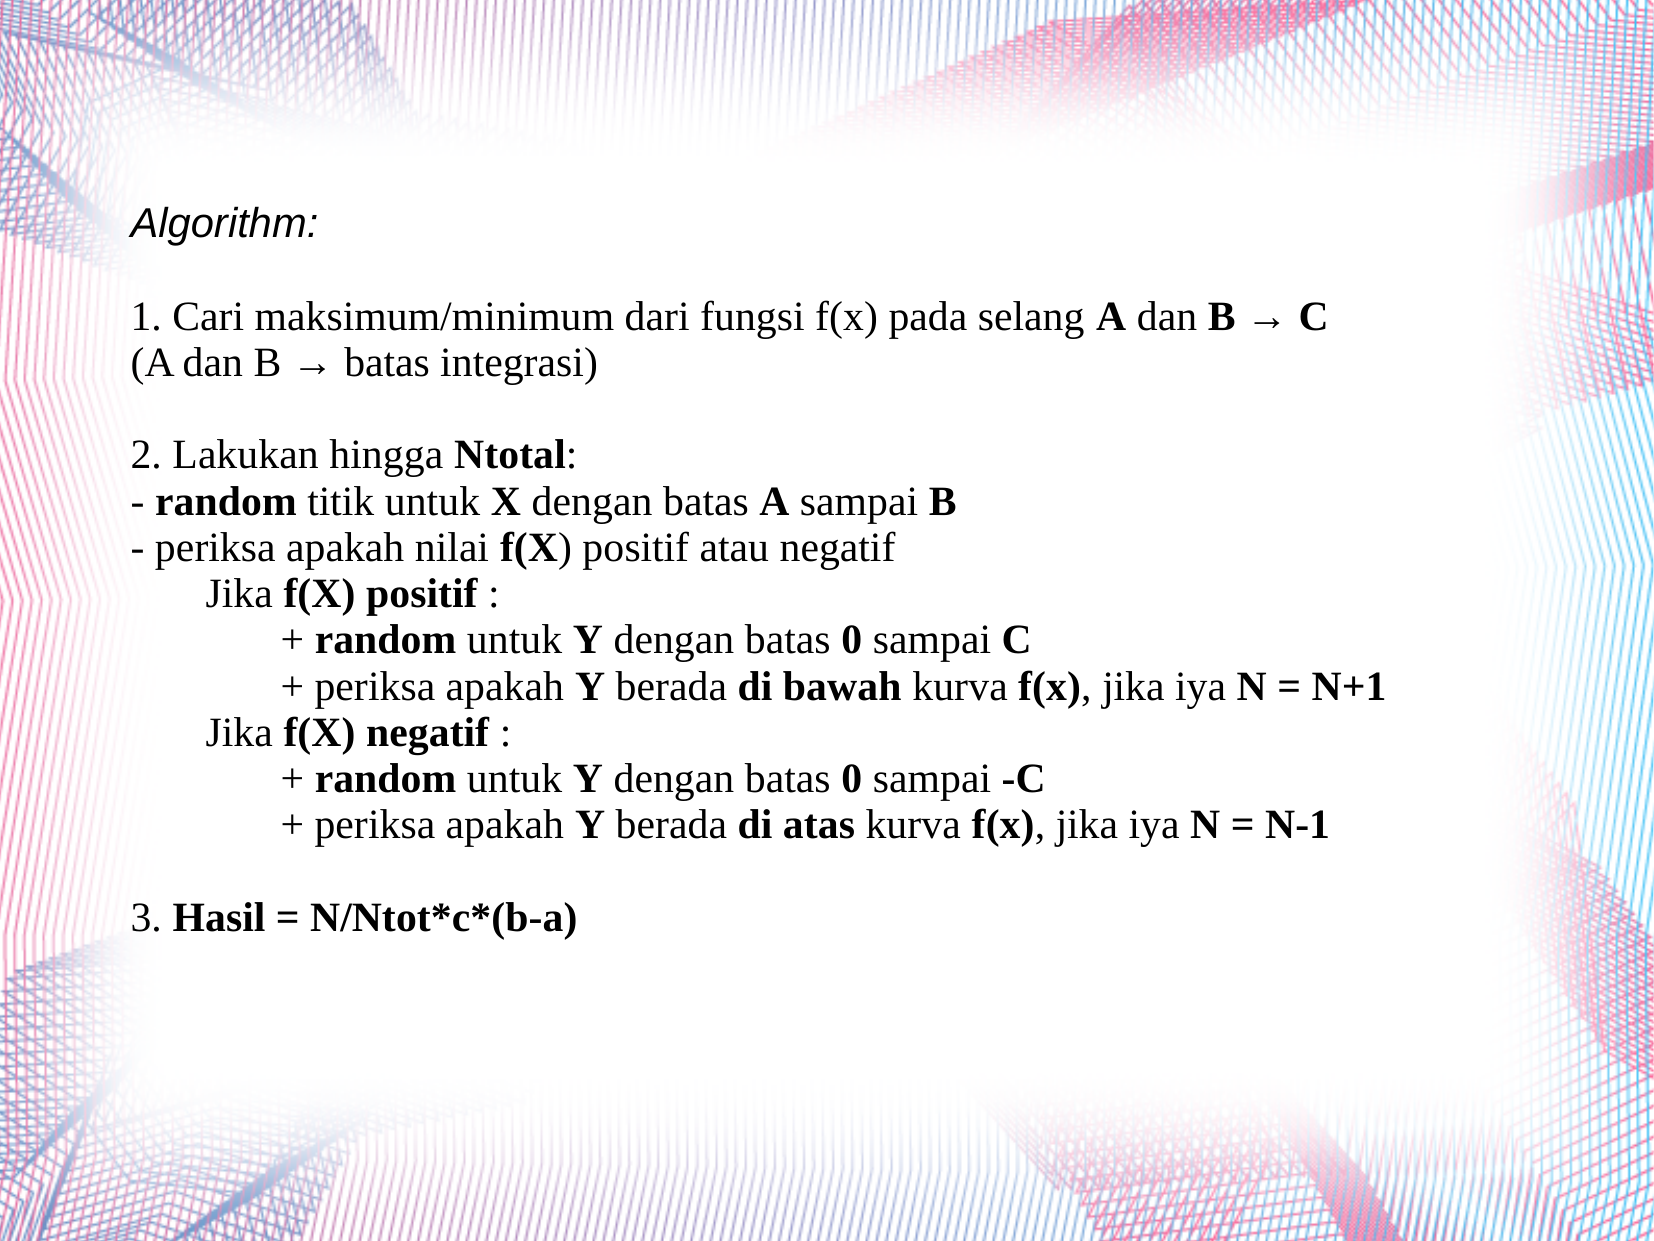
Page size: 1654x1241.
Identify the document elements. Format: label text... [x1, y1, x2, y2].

picture [0, 0, 1654, 1241]
text_box Algorithm: 1. Cari maksimum/minimum dari fungsi f(x) pada selang A dan B → C (A dan B → batas integrasi) 2. Lakukan hingga Ntotal: - random titik untuk X dengan batas A sampai B - periksa apakah nilai f(X) positif atau negatif Jika f(X) positif : + random untuk Y dengan batas 0 sampai C + periksa apakah Y berada di bawah kurva f(x), jika iya N = N+1 Jika f(X) negatif : + random untuk Y dengan batas 0 sampai -C + periksa apakah Y berada di atas kurva f(x), jika iya N = N-1 3. Hasil = N/Ntot*c*(b-a) [115, 192, 1549, 948]
